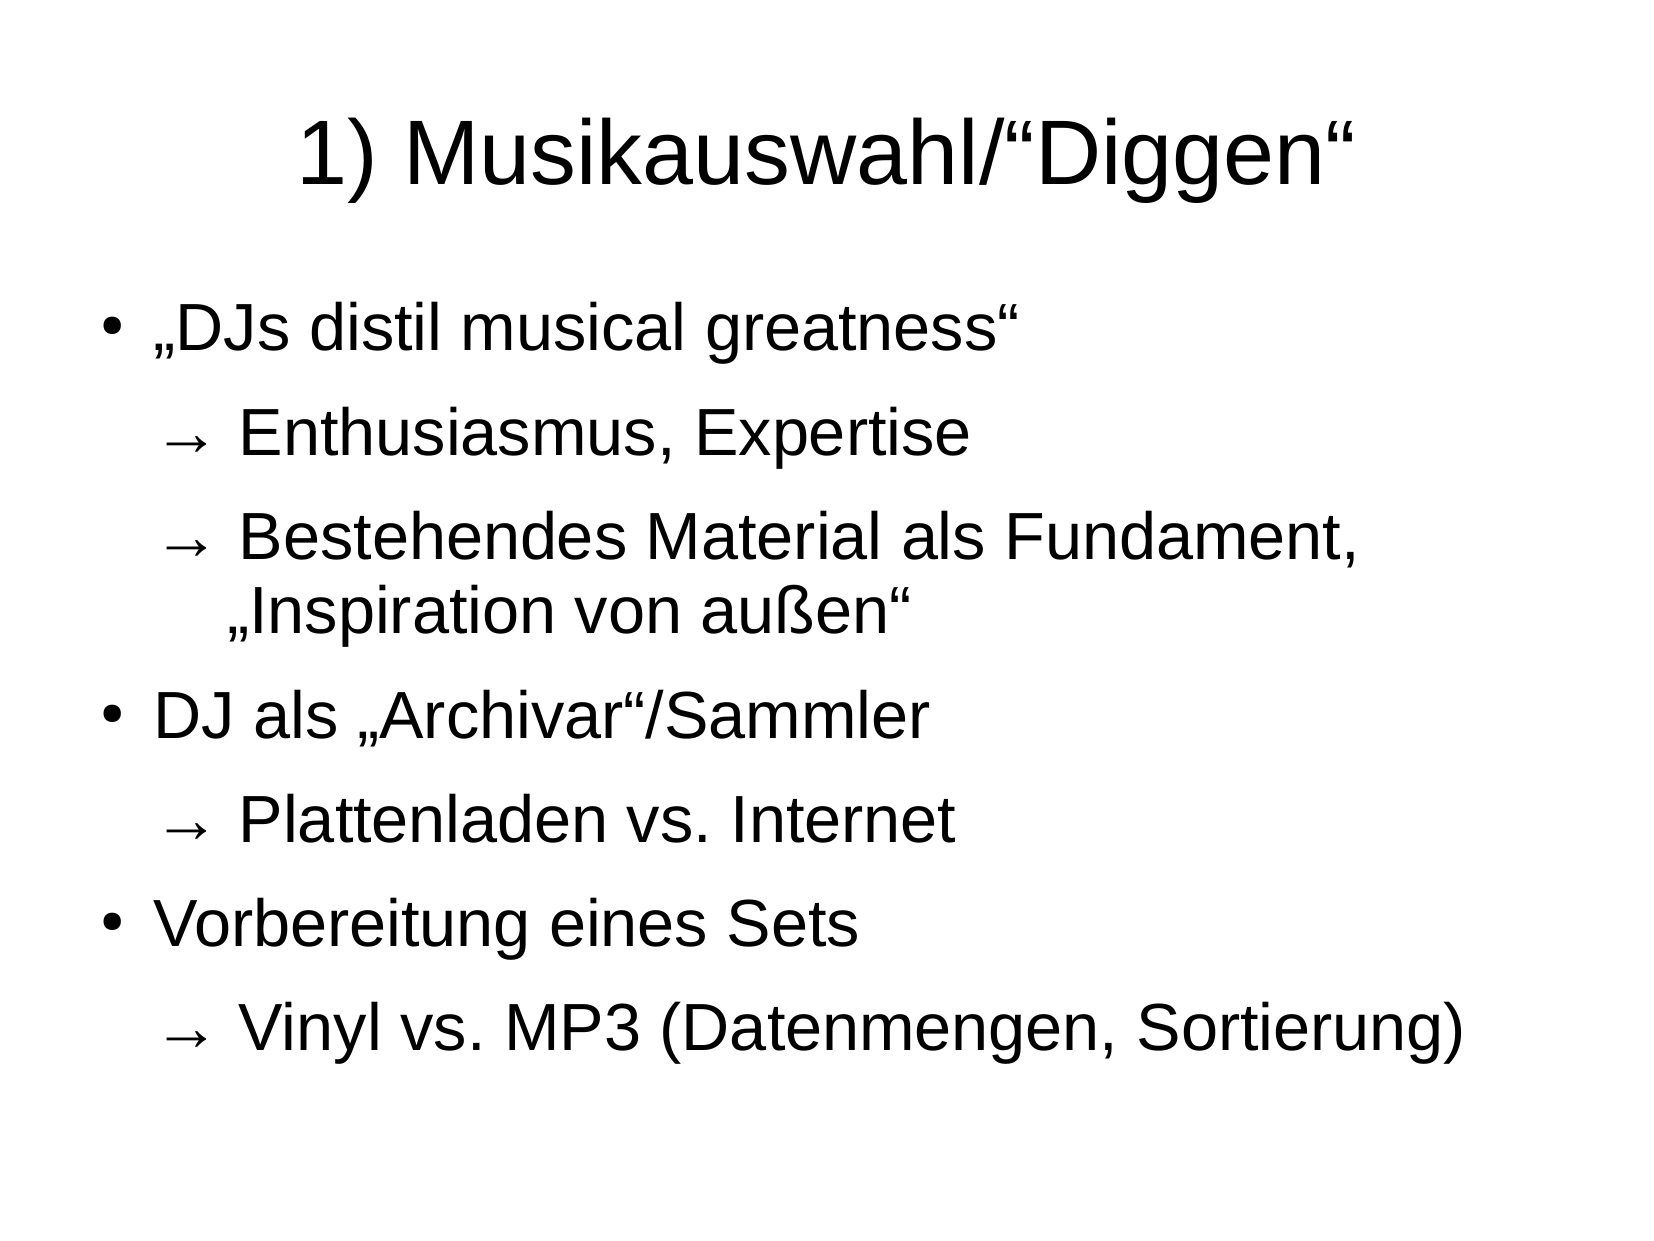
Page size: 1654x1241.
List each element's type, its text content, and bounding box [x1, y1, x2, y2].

title 1) Musikauswahl/“Diggen“ [82, 49, 1571, 257]
list „DJs distil musical greatness“ → Enthusiasmus, Expertise → Bestehendes Material als Fundament, „Inspiration von außen“ DJ als „Archivar“/Sammler → Plattenladen vs. Internet Vorbereitung eines Sets → Vinyl vs. MP3 (Datenmengen, Sortierung) [82, 290, 1571, 1109]
